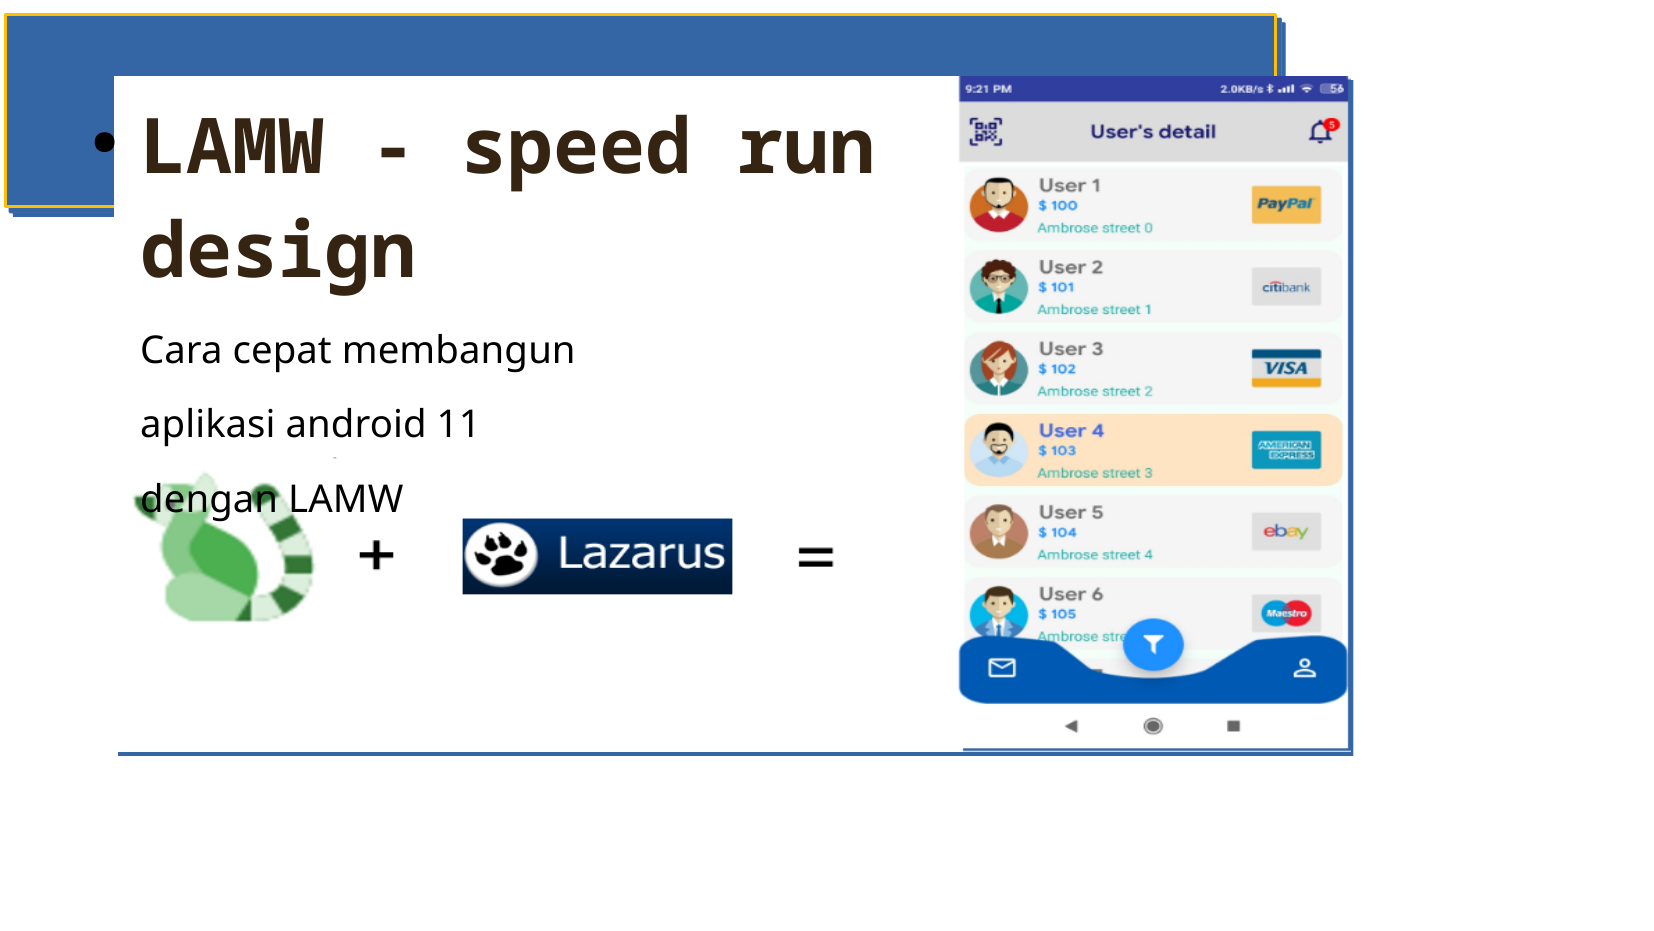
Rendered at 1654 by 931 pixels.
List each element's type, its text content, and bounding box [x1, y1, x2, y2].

list LAMW - speed run design Cara cepat membangun aplikasi android 11 dengan LAMW [75, 1, 999, 526]
picture [114, 76, 1351, 752]
